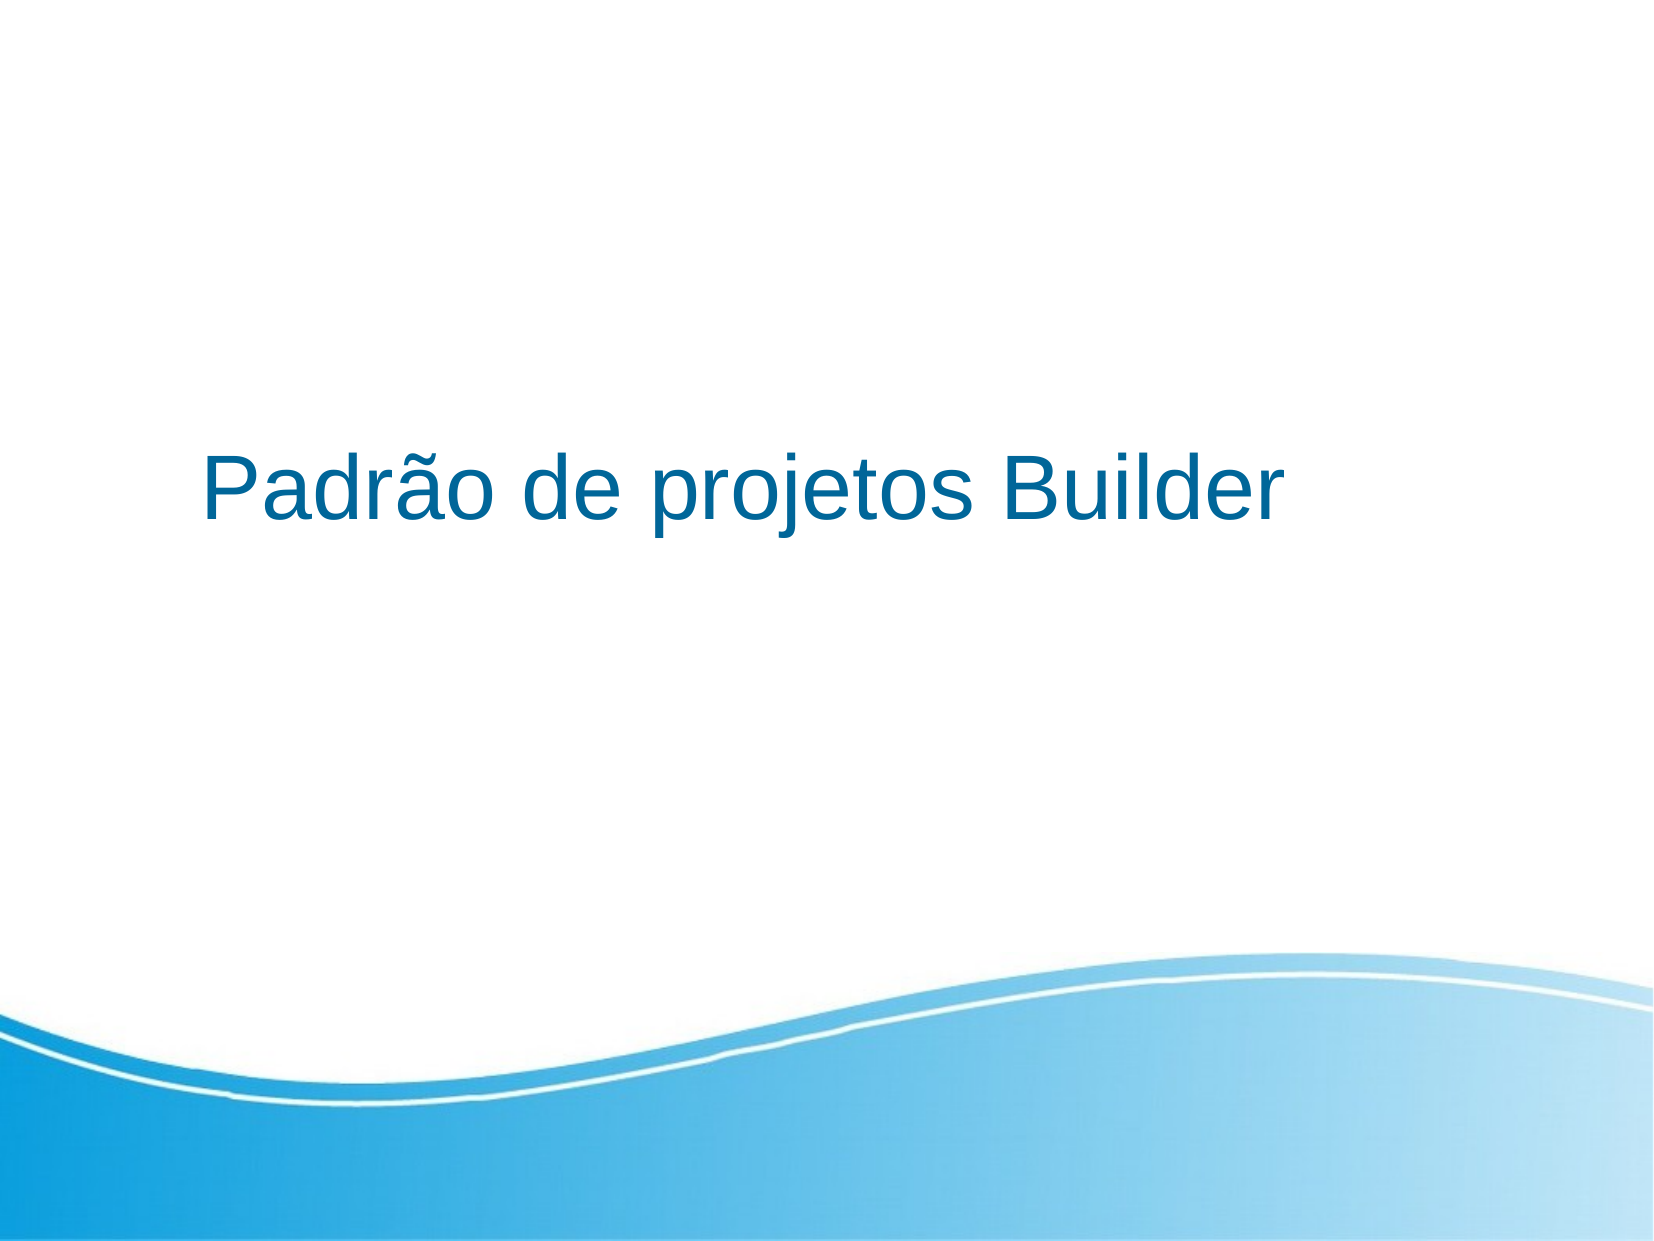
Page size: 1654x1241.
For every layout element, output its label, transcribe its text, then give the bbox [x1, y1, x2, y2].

picture [0, 952, 1654, 1241]
title Padrão de projetos Builder [0, 384, 1489, 592]
